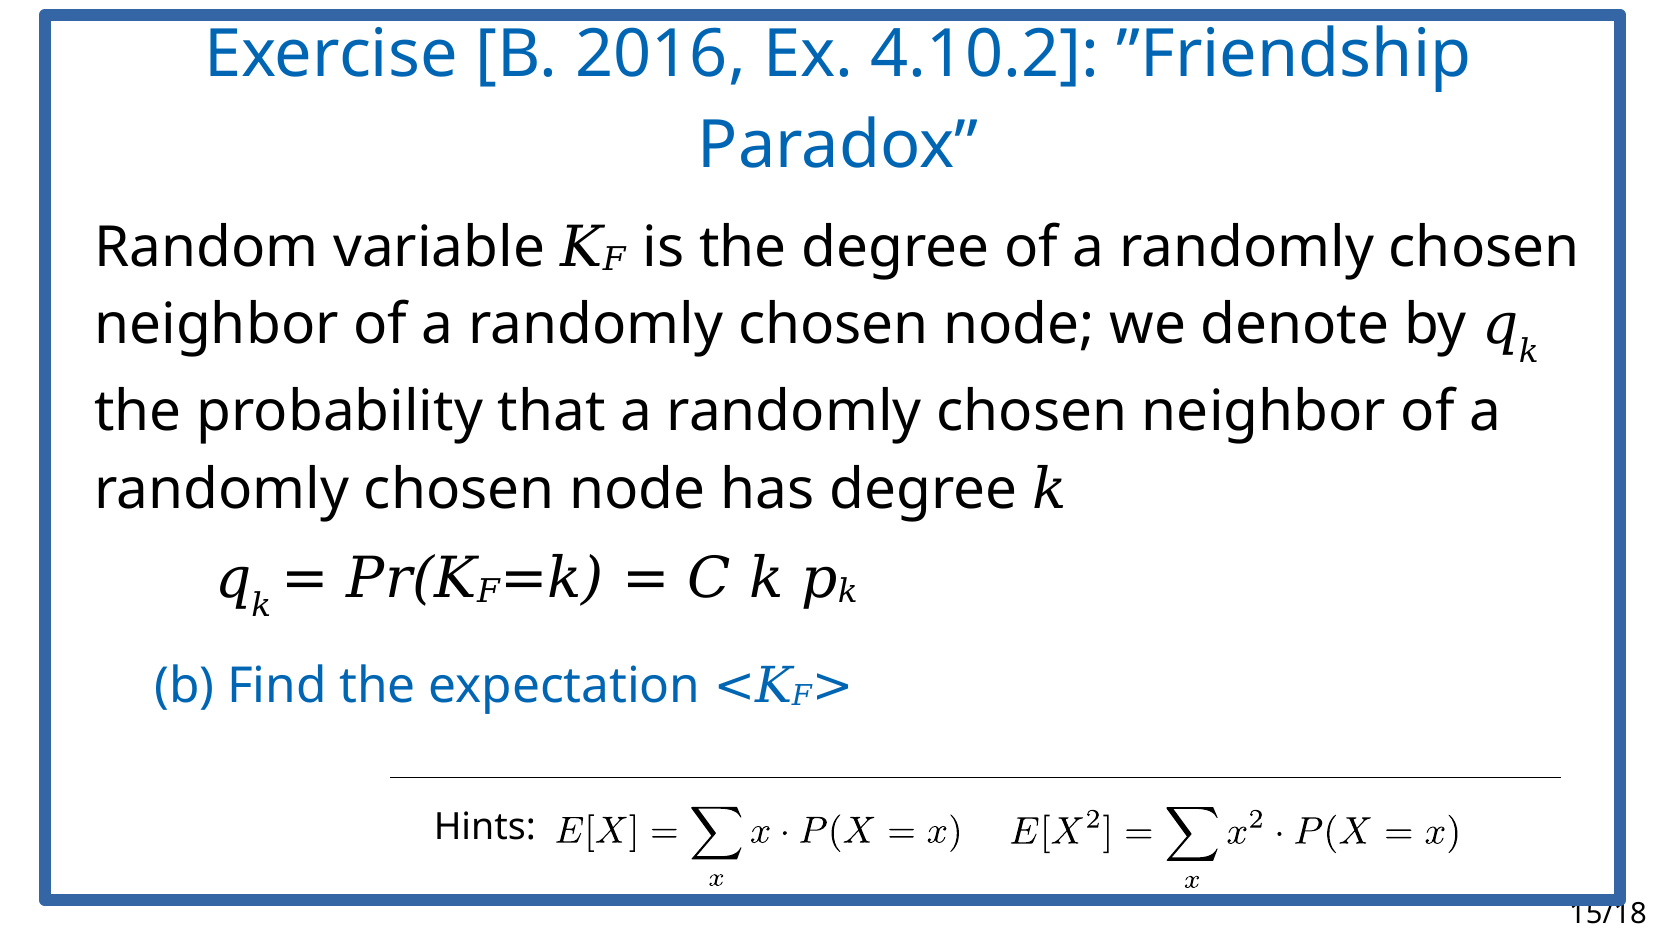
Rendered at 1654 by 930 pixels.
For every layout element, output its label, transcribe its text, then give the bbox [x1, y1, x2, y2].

picture [1009, 803, 1462, 888]
text_box Hints: [419, 792, 615, 862]
title Exercise [B. 2016, Ex. 4.10.2]: ”Friendship Paradox” [94, 26, 1583, 166]
list Random variable KF is the degree of a randomly chosen neighbor of a randomly chosen node; we denote by qk the probability that a randomly chosen neighbor of a randomly chosen node has degree k qk = Pr(KF=k) = C k pk (b) Find the expectation <KF> [94, 205, 1583, 721]
picture [554, 803, 963, 886]
